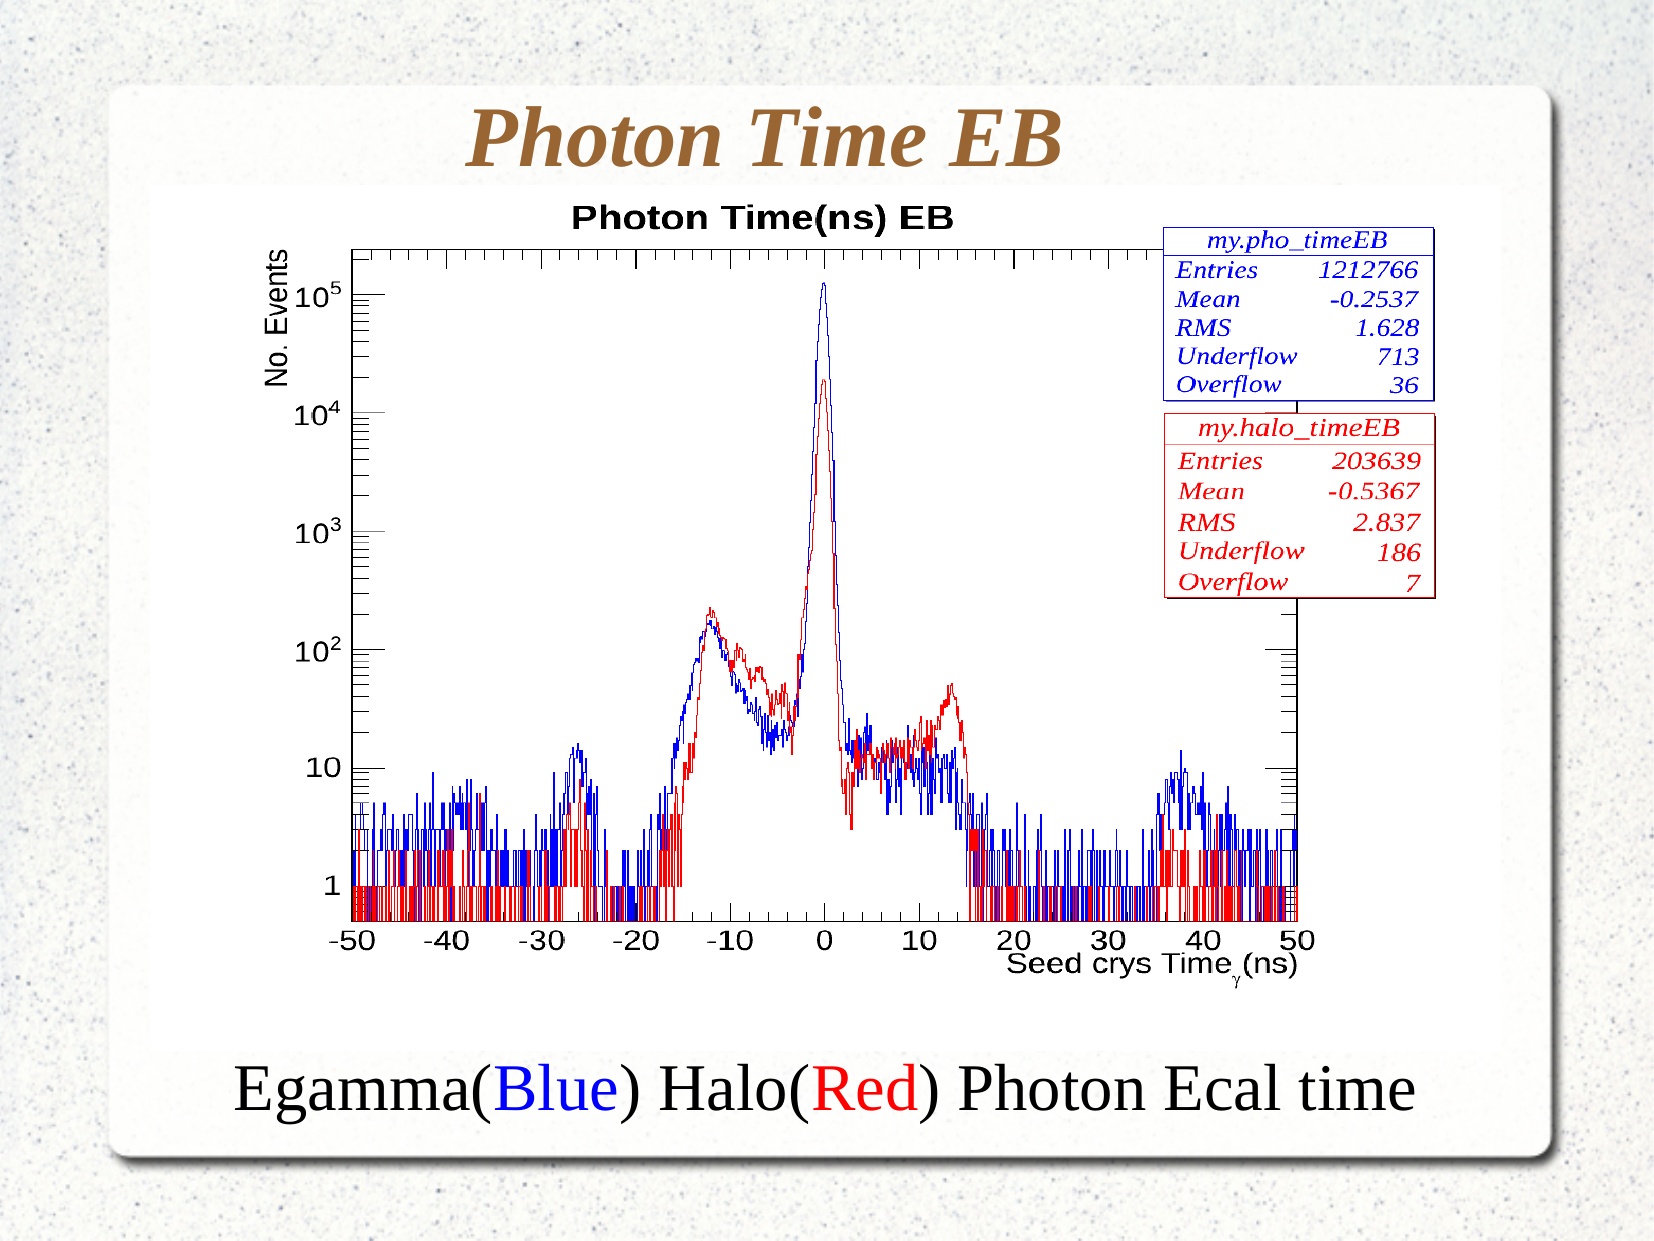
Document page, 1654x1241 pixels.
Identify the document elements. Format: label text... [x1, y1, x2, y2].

title Photon Time EB [270, 90, 1261, 185]
picture [0, 0, 1654, 1241]
list Egamma(Blue) Halo(Red) Photon Ecal time [162, 1050, 1531, 1126]
